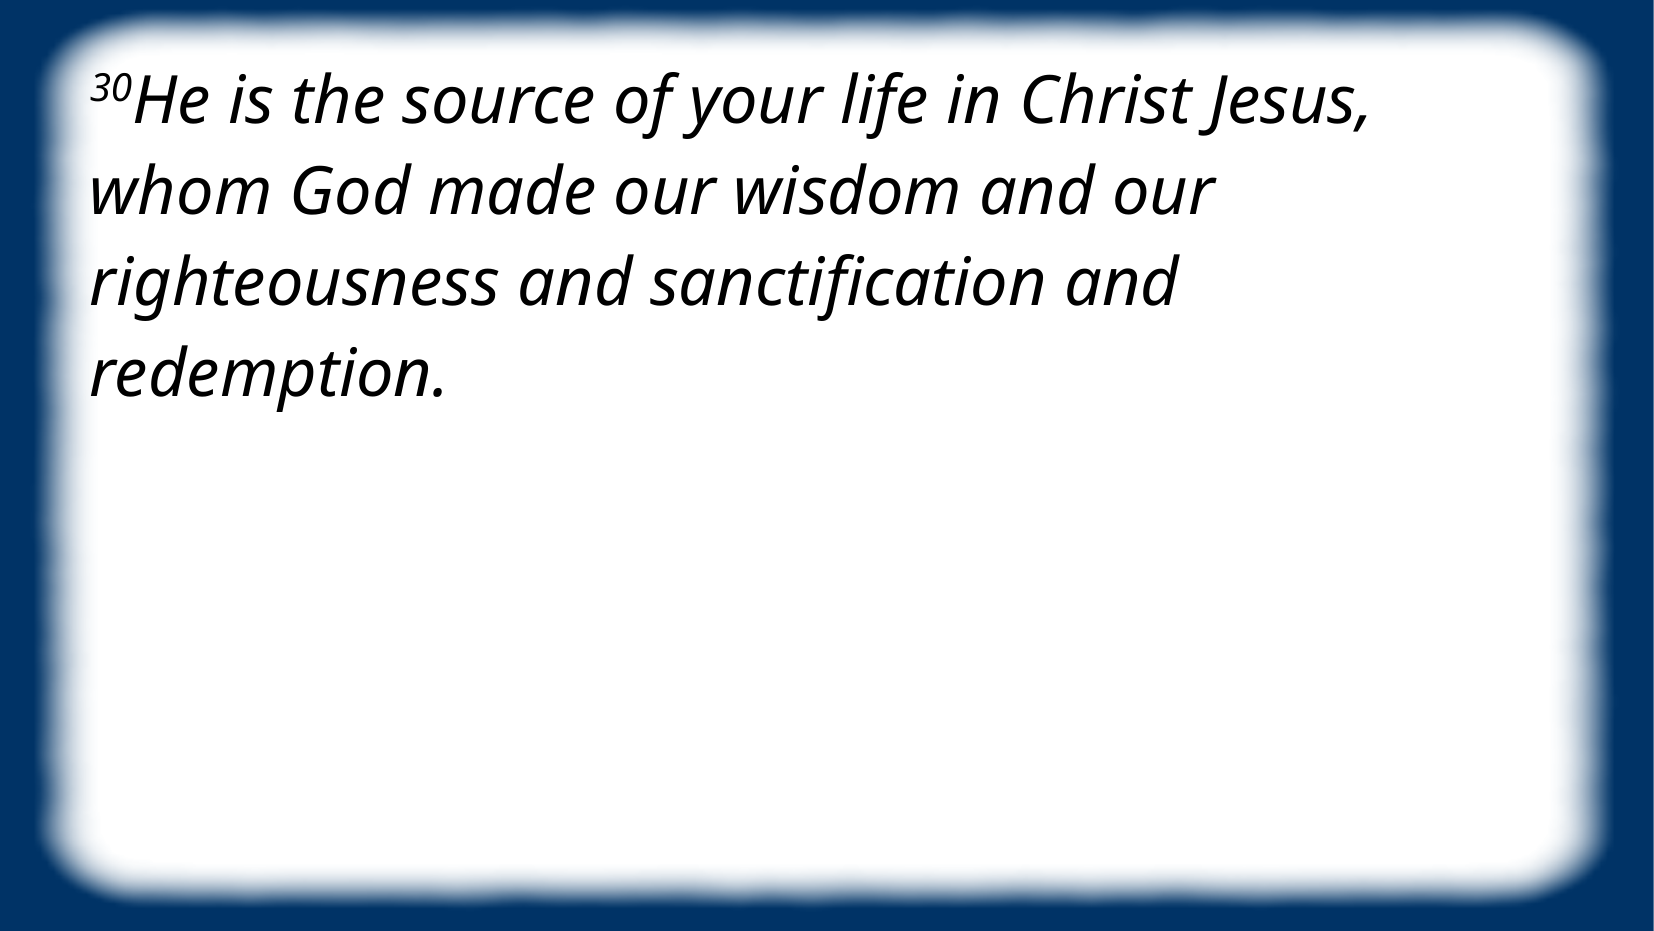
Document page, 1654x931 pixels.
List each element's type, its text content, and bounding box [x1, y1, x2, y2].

picture [0, 0, 1654, 931]
text_box 30He is the source of your life in Christ Jesus, whom God made our wisdom and our righteousness and sanctification and redemption. [75, 45, 1561, 415]
